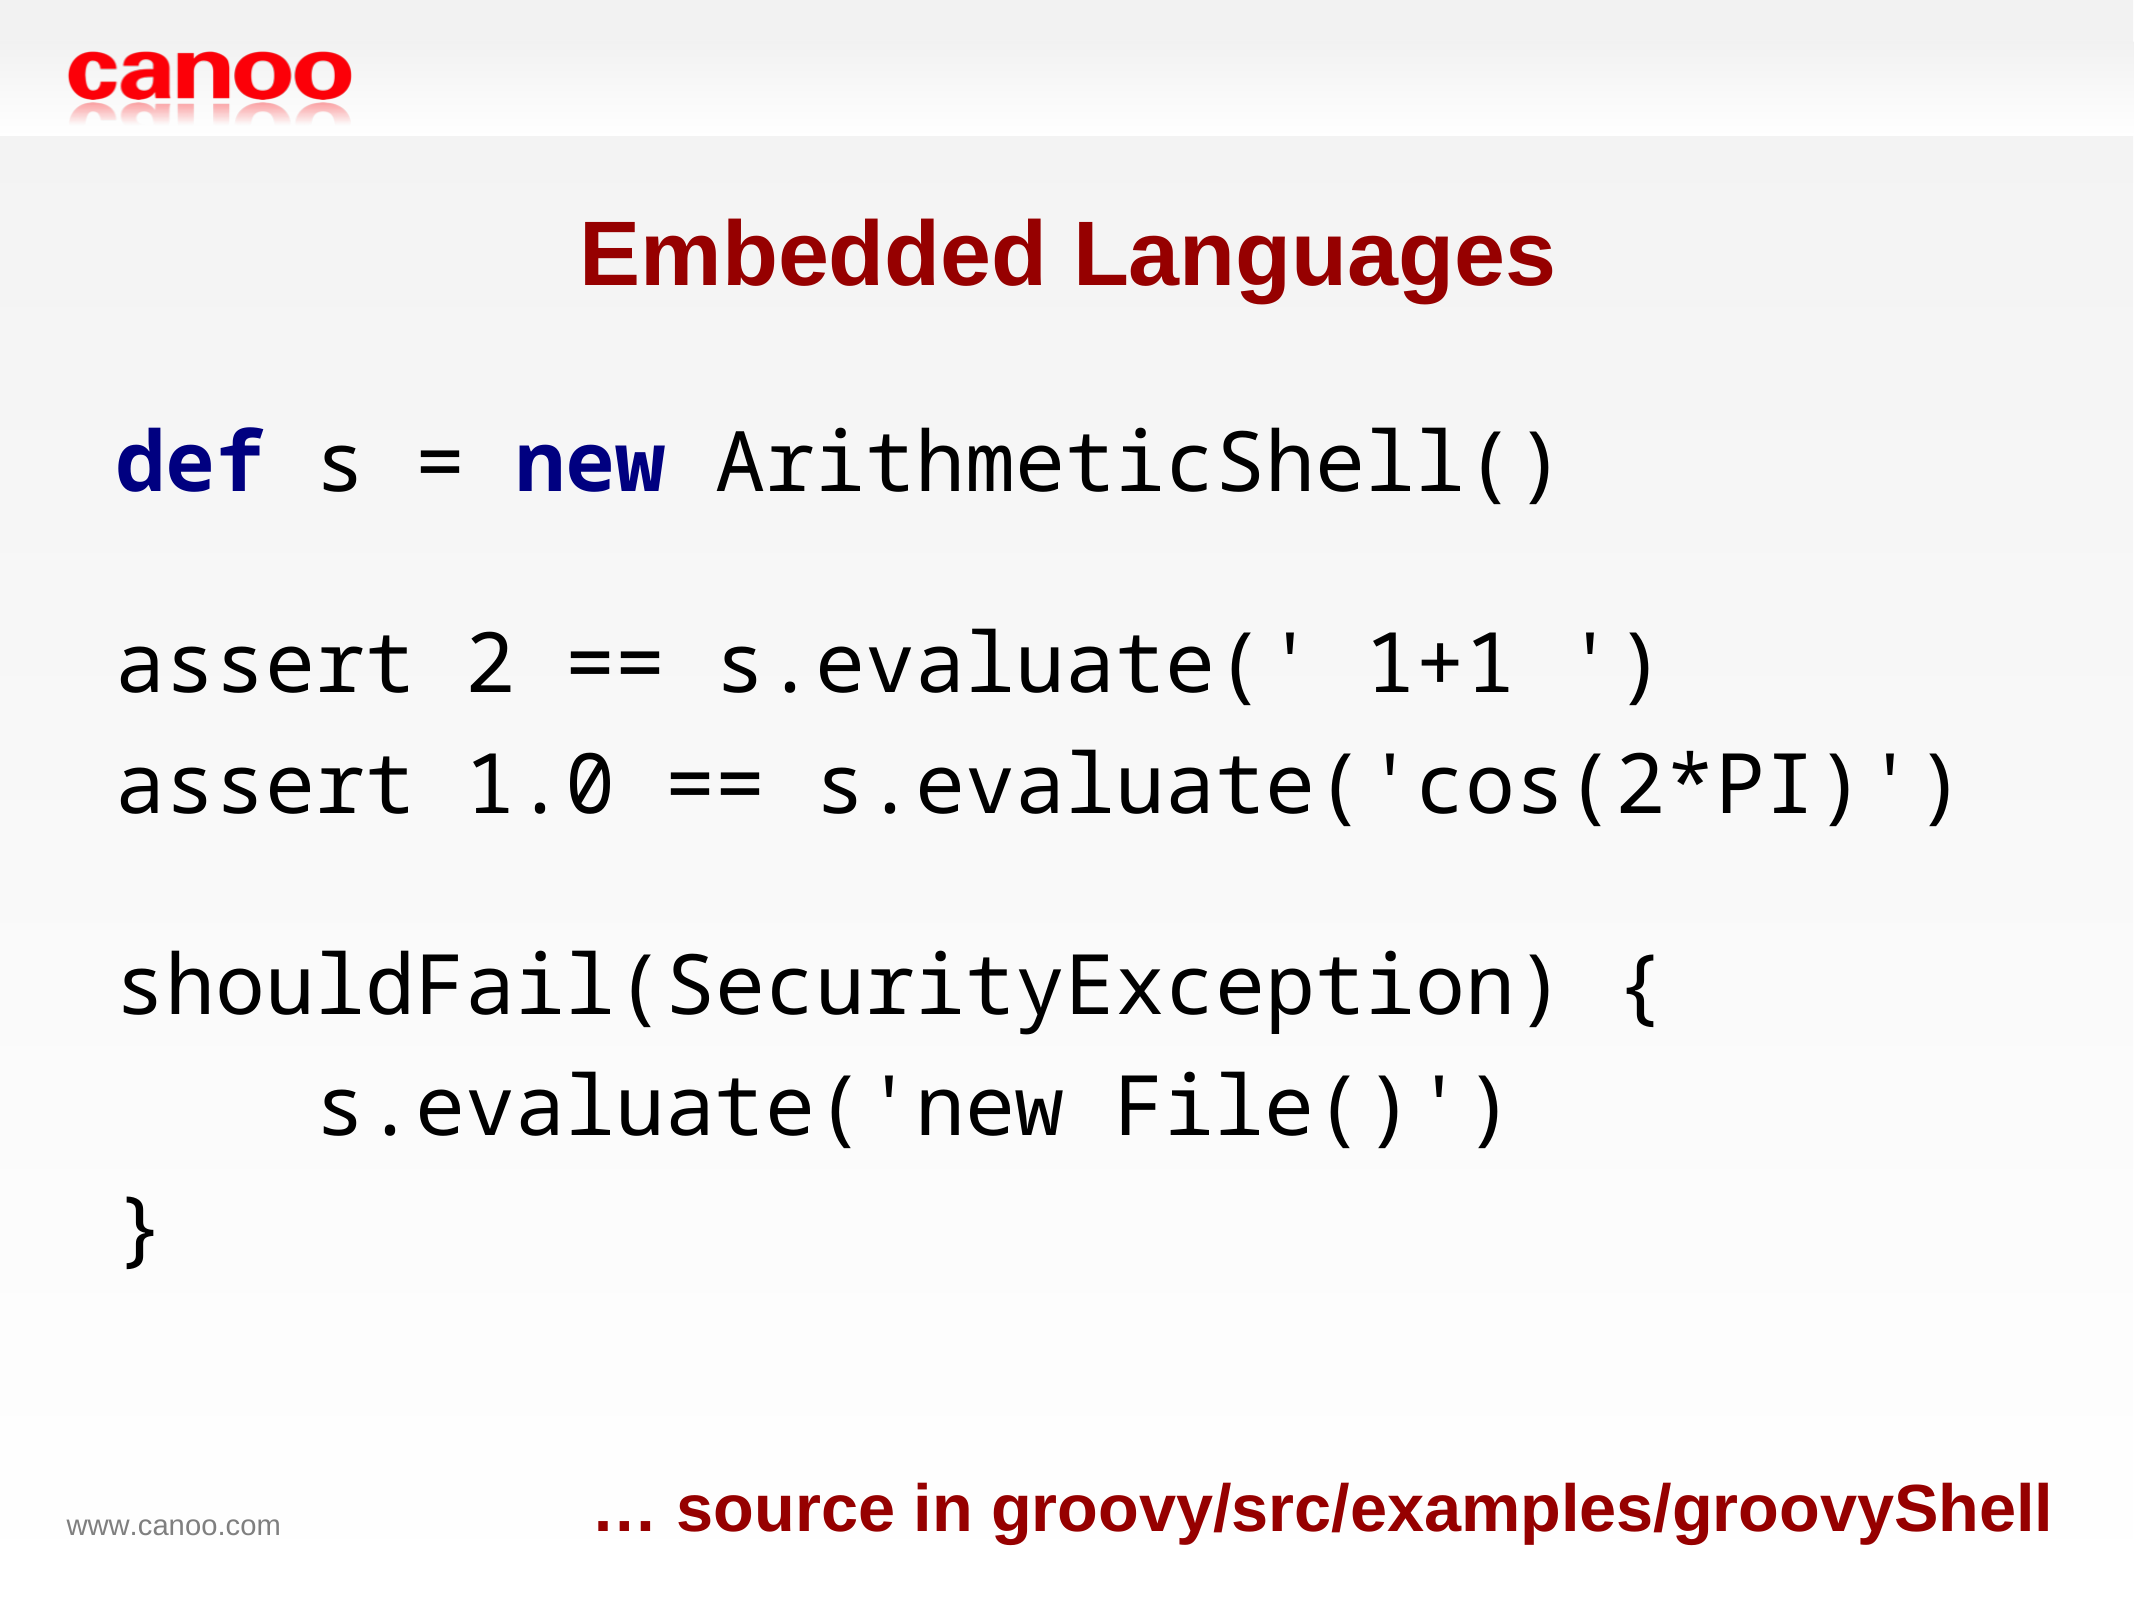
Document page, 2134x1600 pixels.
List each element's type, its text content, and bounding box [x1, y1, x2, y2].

title … source in groovy/src/examples/groovyShell [50, 1450, 2063, 1560]
subtitle def s = new ArithmeticShell() assert 2 == s.evaluate(' 1+1 ') assert 1.0 == s.evaluate('cos(2*PI)') shouldFail(SecurityException) { s.evaluate('new File()') } [115, 279, 2018, 1321]
title Embedded Languages [62, 185, 2075, 313]
picture [65, 48, 353, 154]
